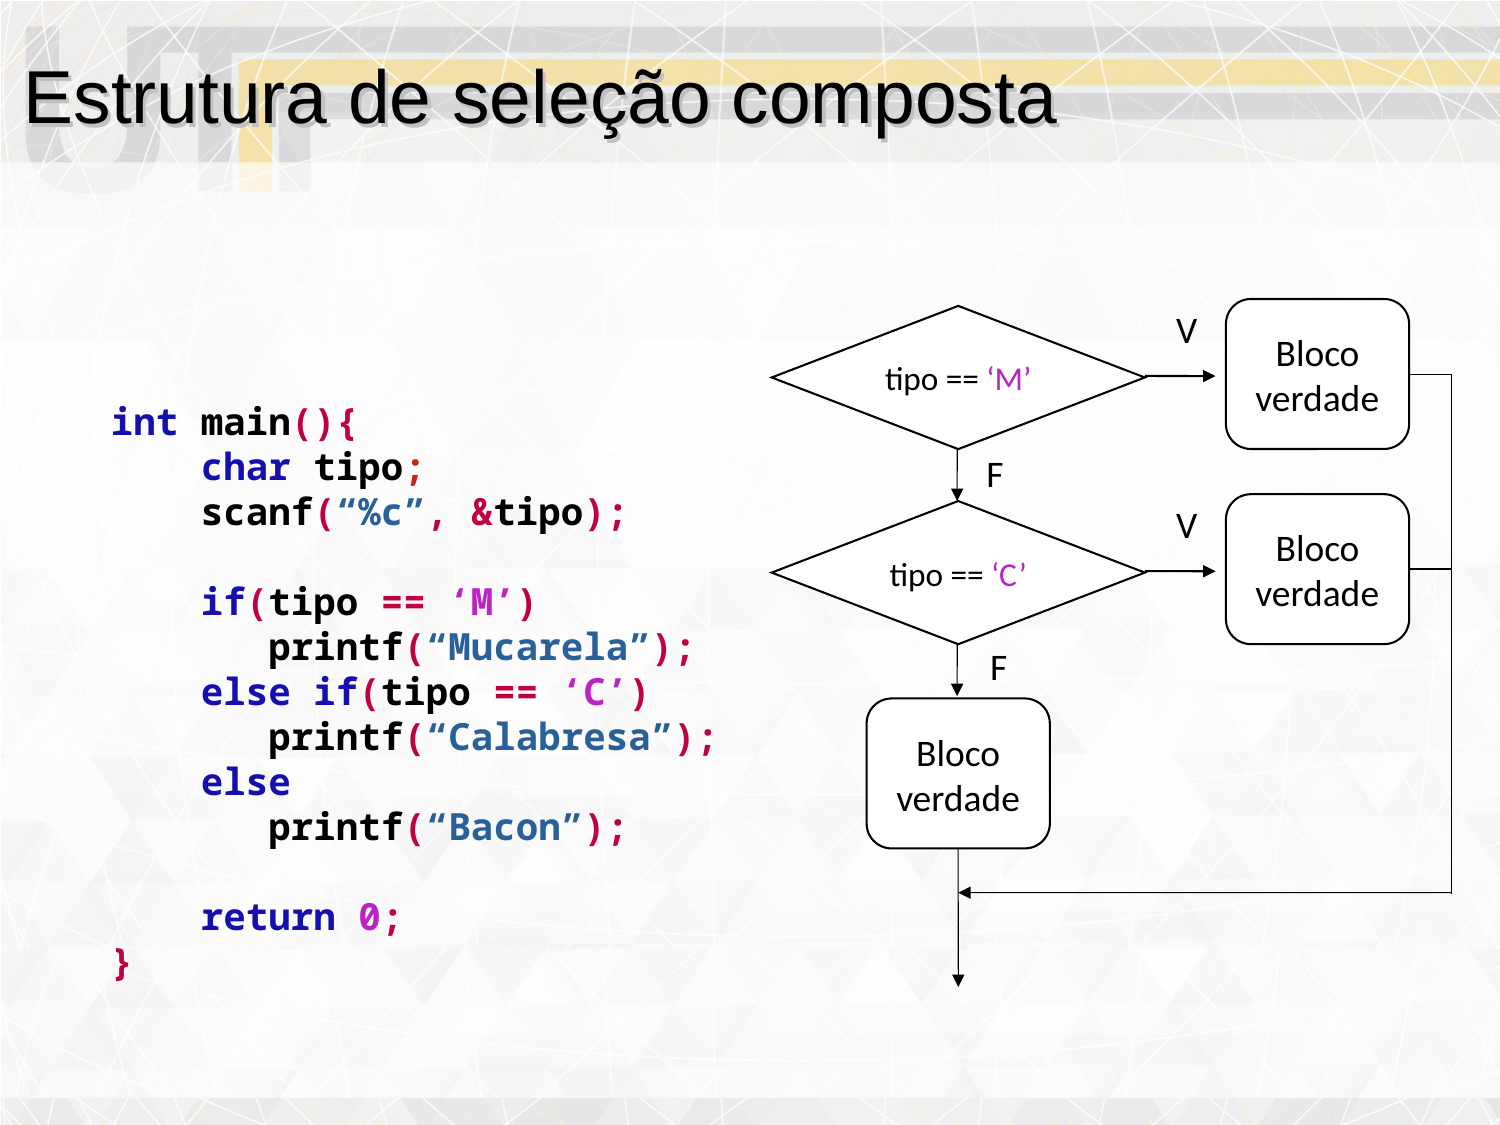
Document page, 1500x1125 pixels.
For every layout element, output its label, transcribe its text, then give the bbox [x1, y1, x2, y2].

text_box Bloco verdade [1225, 494, 1410, 645]
text_box V [1161, 298, 1213, 359]
text_box tipo == ‘C’ [771, 501, 1145, 645]
text_box V [1161, 494, 1213, 554]
title Estrutura de seleção composta [23, 18, 1489, 178]
text_box int main(){ char tipo; scanf(“%c”, &tipo); if(tipo == ‘M’) printf(“Mucarela”); else if(tipo == ‘C’) printf(“Calabresa”); else printf(“Bacon”); return 0; } [96, 390, 734, 991]
text_box Bloco verdade [866, 698, 1050, 849]
text_box tipo == ‘M’ [771, 305, 1145, 450]
text_box F [971, 442, 1019, 503]
text_box F [975, 635, 1023, 696]
text_box Bloco verdade [1225, 298, 1410, 449]
